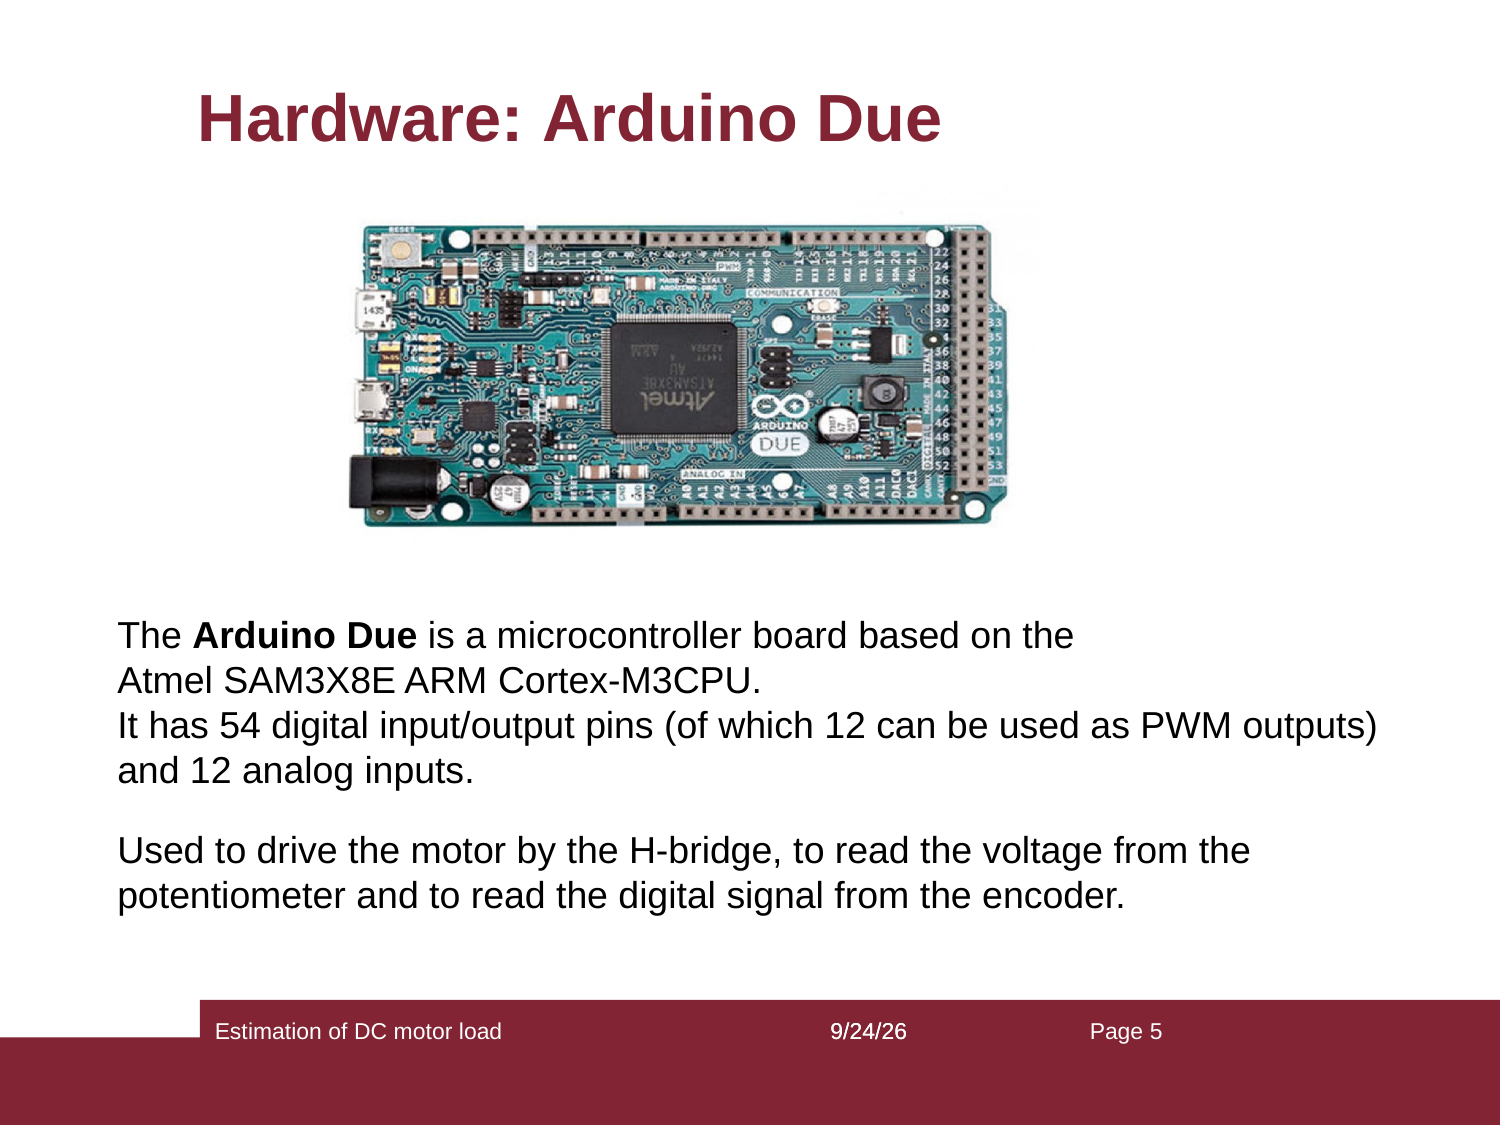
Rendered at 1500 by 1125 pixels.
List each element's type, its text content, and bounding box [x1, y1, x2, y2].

text_box The Arduino Due is a microcontroller board based on the Atmel SAM3X8E ARM Cortex-M3CPU. It has 54 digital input/output pins (of which 12 can be used as PWM outputs) and 12 analog inputs. [102, 603, 1462, 799]
title Hardware: Arduino Due [183, 67, 1400, 163]
text_box 2/27/18 [712, 1008, 1026, 1084]
text_box Page 5 [1074, 1008, 1388, 1084]
text_box Used to drive the motor by the H-bridge, to read the voltage from the potentiometer and to read the digital signal from the encoder. [102, 818, 1388, 925]
text_box Estimation of DC motor load [199, 1008, 675, 1084]
picture [323, 184, 1041, 582]
